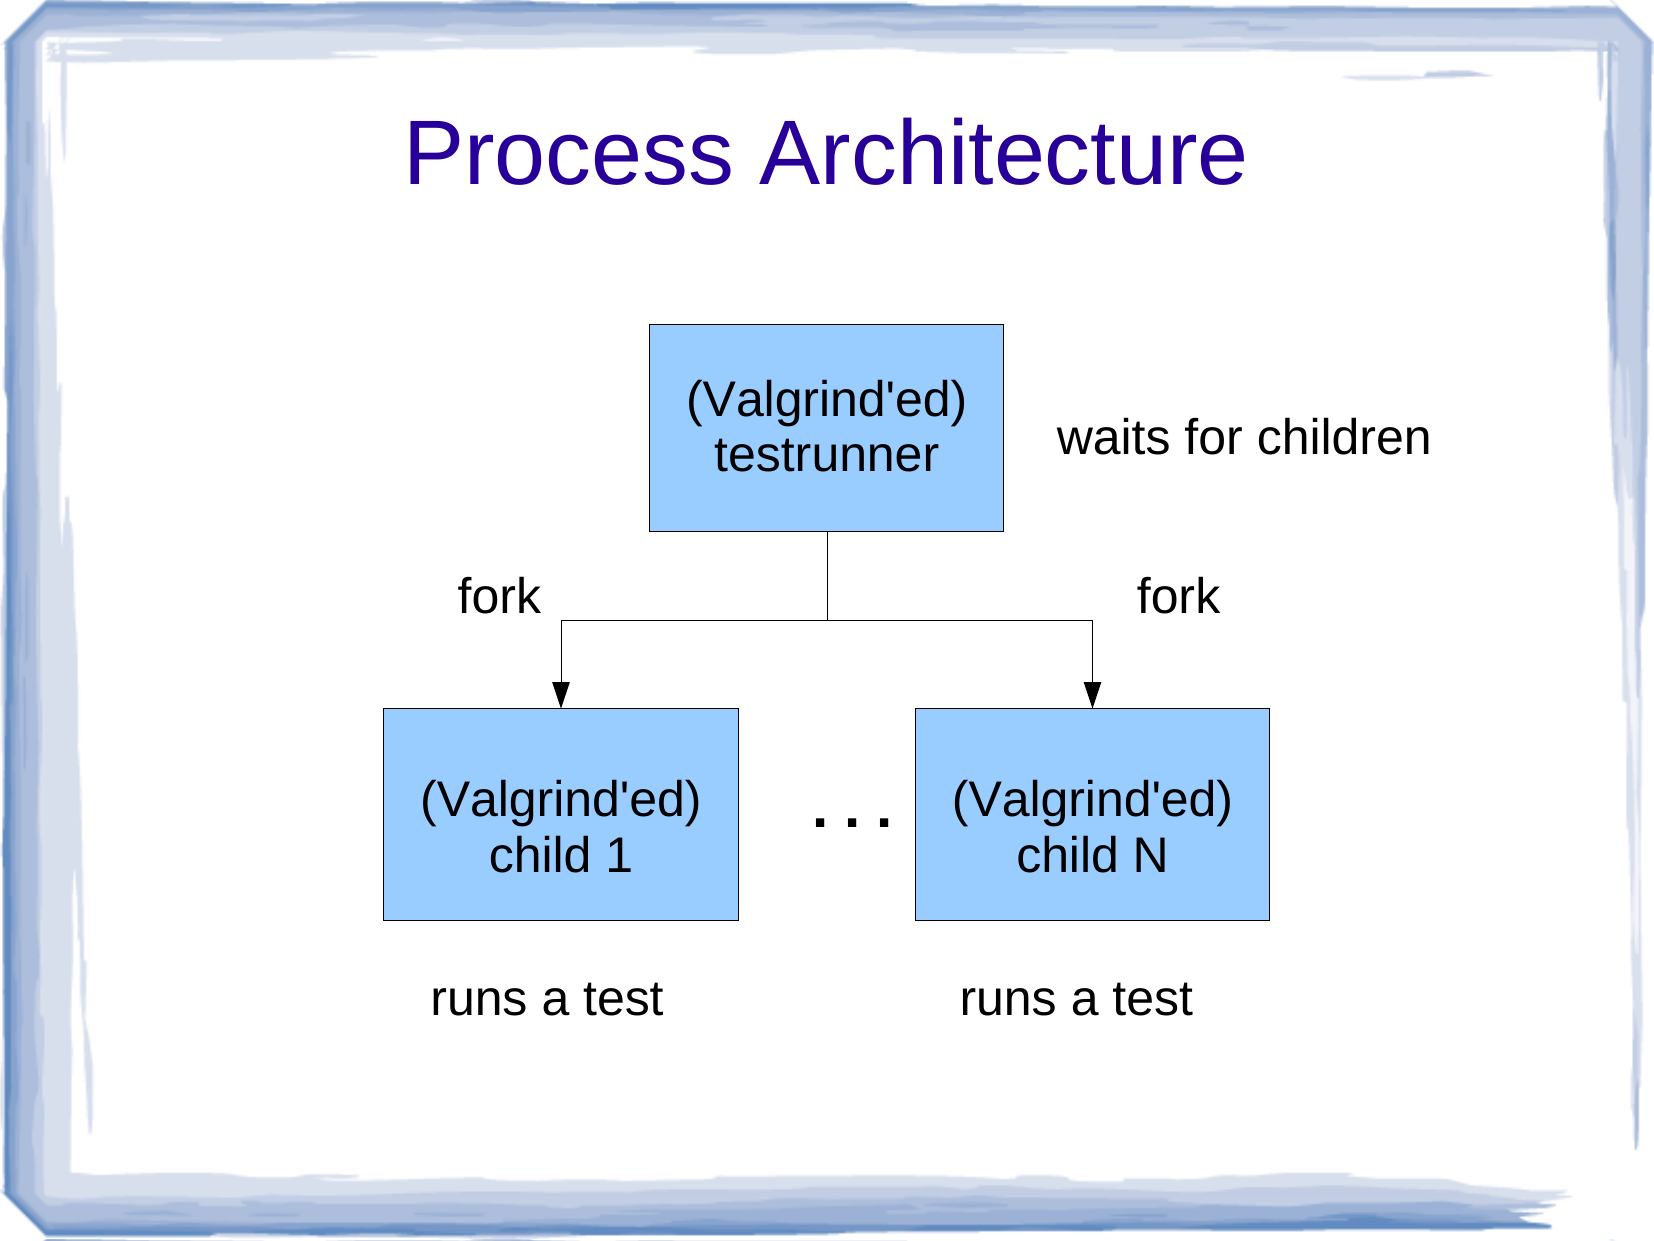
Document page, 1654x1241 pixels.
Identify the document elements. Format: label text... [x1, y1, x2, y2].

text_box [383, 708, 739, 921]
text_box runs a test [415, 962, 680, 1034]
text_box (Valgrind'ed) testrunner [664, 363, 990, 490]
text_box fork [1122, 561, 1236, 632]
text_box (Valgrind'ed) child N [930, 763, 1255, 945]
text_box fork [442, 561, 557, 632]
text_box runs a test [944, 962, 1209, 1034]
text_box [649, 324, 1004, 532]
text_box [915, 708, 1270, 921]
text_box . . . [797, 767, 909, 878]
text_box waits for children [1042, 401, 1447, 473]
picture [0, 0, 1654, 1241]
text_box (Valgrind'ed) child 1 [398, 763, 724, 945]
title Process Architecture [82, 49, 1571, 257]
